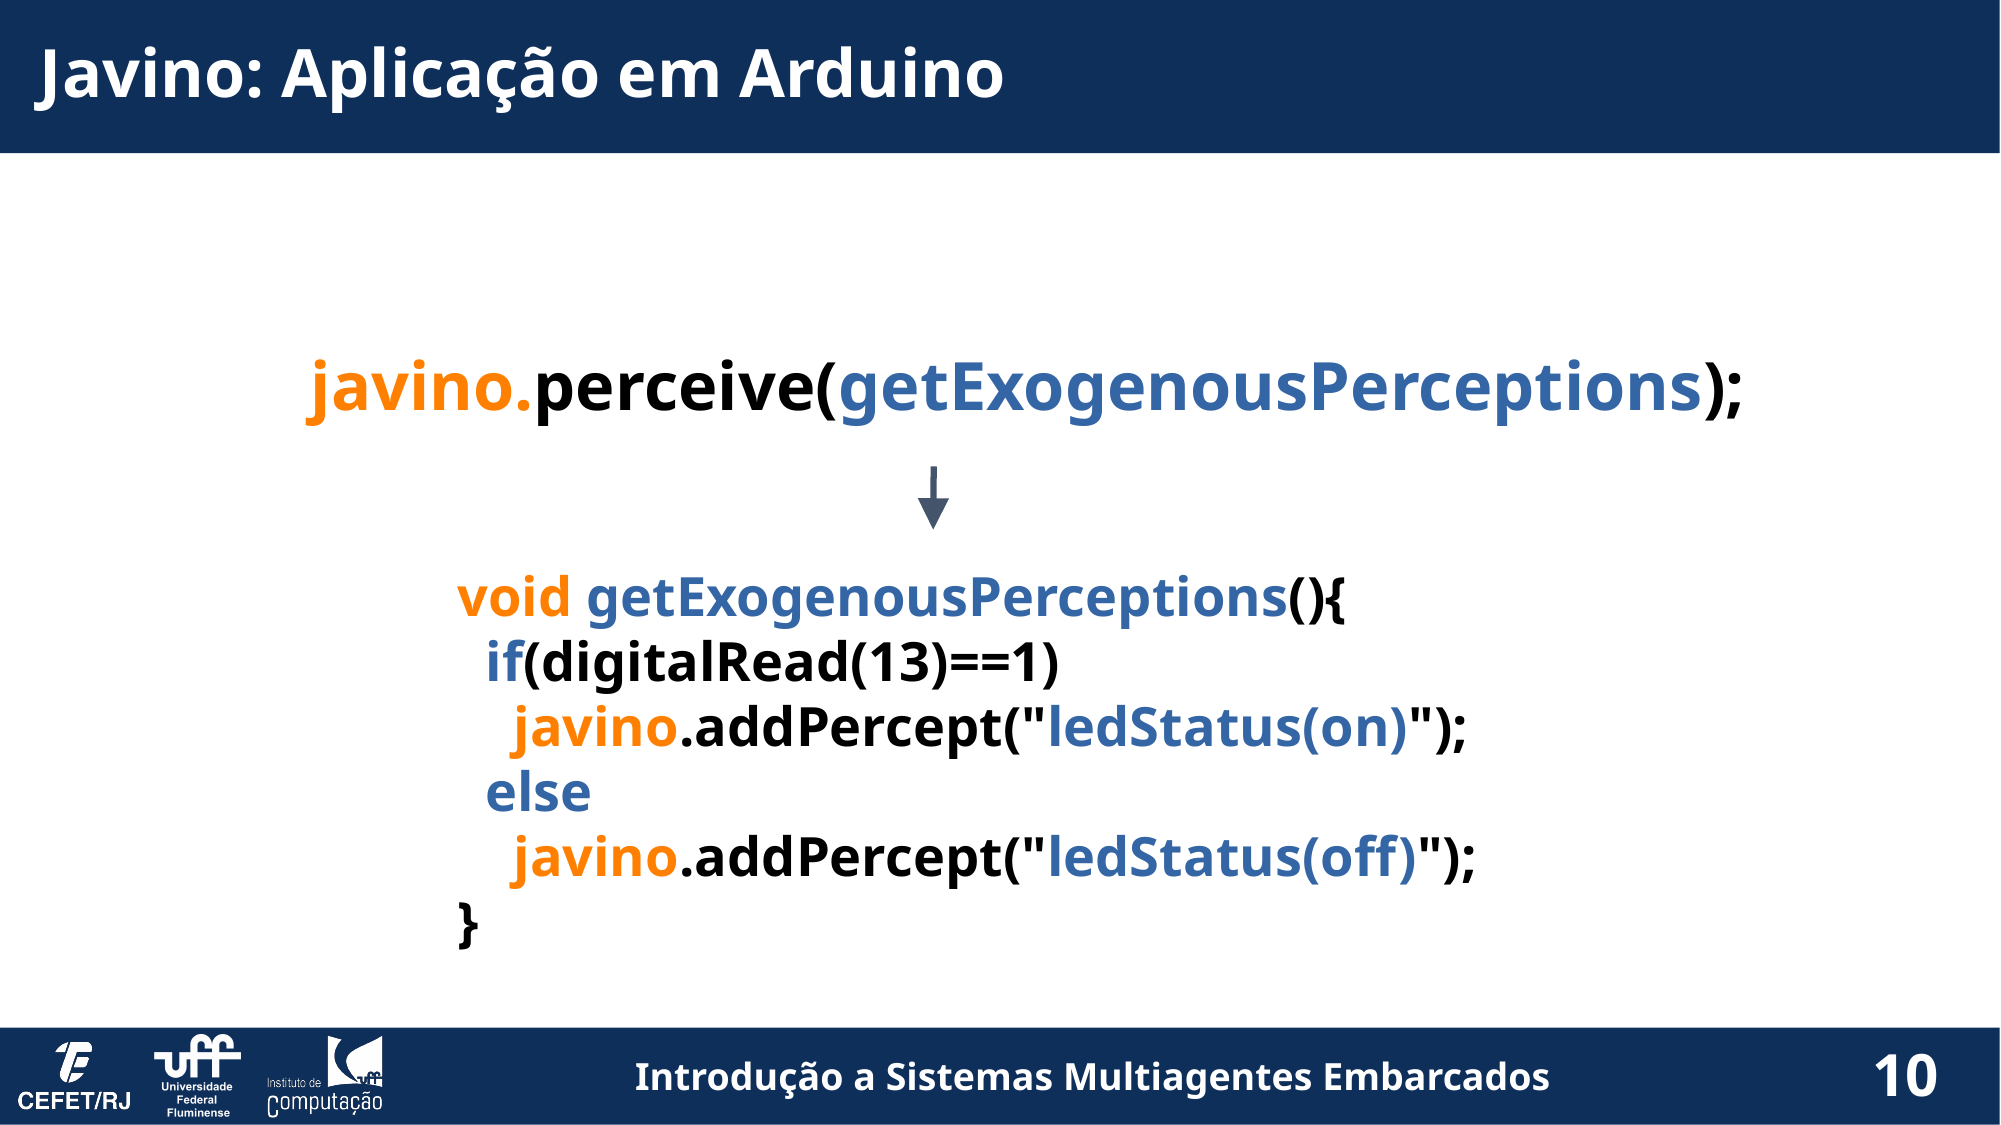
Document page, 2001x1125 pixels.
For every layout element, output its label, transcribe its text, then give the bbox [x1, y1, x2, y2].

text_box Javino: Aplicação em Arduino [25, 23, 2000, 119]
picture [18, 1021, 130, 1125]
picture [153, 1033, 242, 1122]
picture [265, 1033, 384, 1118]
text_box javino.perceive(getExogenousPerceptions); [296, 336, 1778, 432]
text_box void getExogenousPerceptions(){ if(digitalRead(13)==1) javino.addPercept("ledStatus(on)"); else javino.addPercept("ledStatus(off)"); } [442, 555, 1624, 998]
